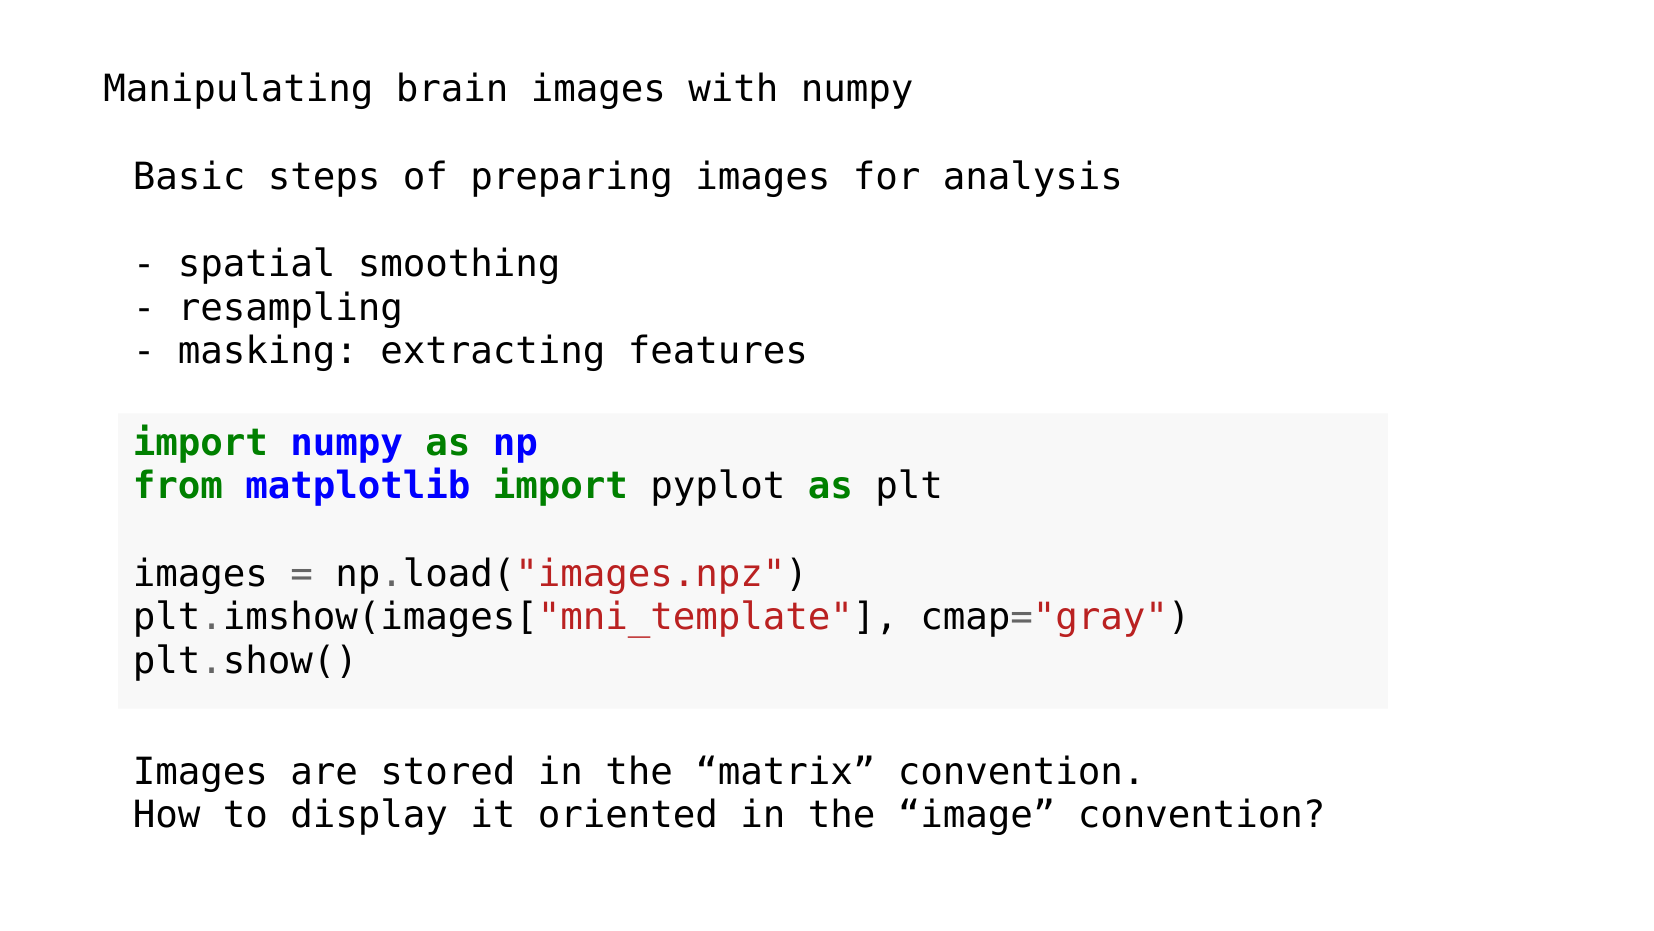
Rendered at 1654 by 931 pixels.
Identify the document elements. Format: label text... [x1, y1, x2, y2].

text_box import numpy as np from matplotlib import pyplot as plt images = np.load("images.npz") plt.imshow(images["mni_template"], cmap="gray") plt.show() [118, 413, 1388, 709]
text_box Basic steps of preparing images for analysis - spatial smoothing - resampling - masking: extracting features [118, 147, 1565, 381]
text_box Images are stored in the “matrix” convention. How to display it oriented in the “image” convention? [118, 741, 1565, 857]
text_box Manipulating brain images with numpy [88, 59, 1004, 118]
